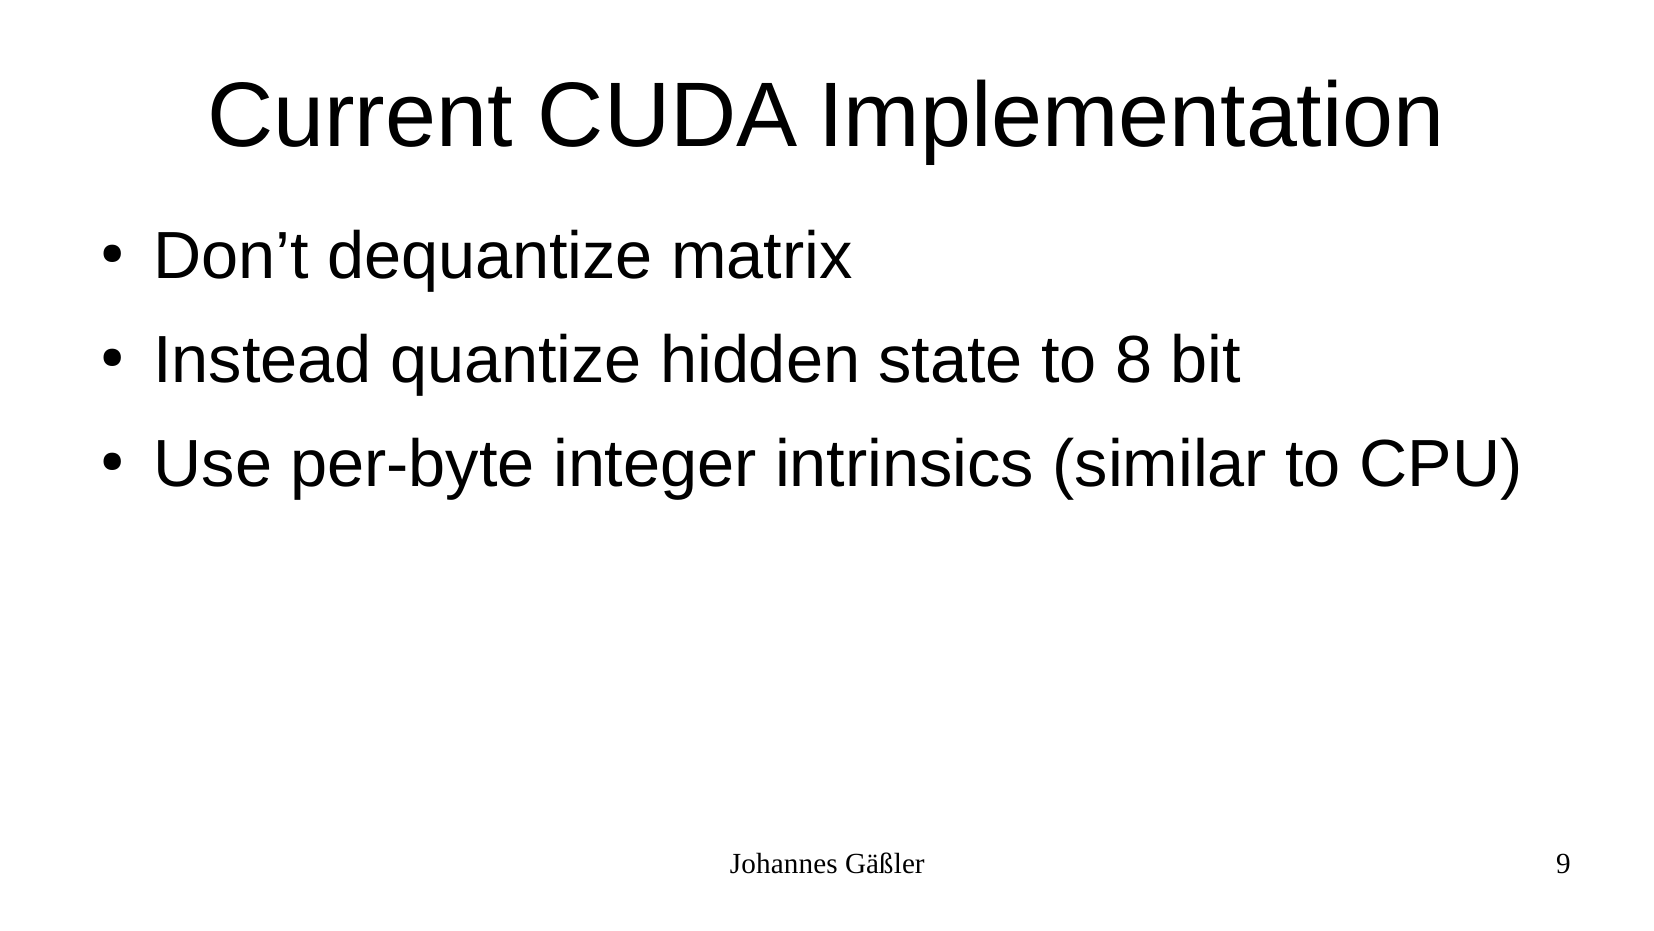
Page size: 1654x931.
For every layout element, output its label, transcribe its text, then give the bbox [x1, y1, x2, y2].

title Current CUDA Implementation [82, 37, 1571, 193]
list Don’t dequantize matrix Instead quantize hidden state to 8 bit Use per-byte integer intrinsics (similar to CPU) [82, 217, 1571, 758]
